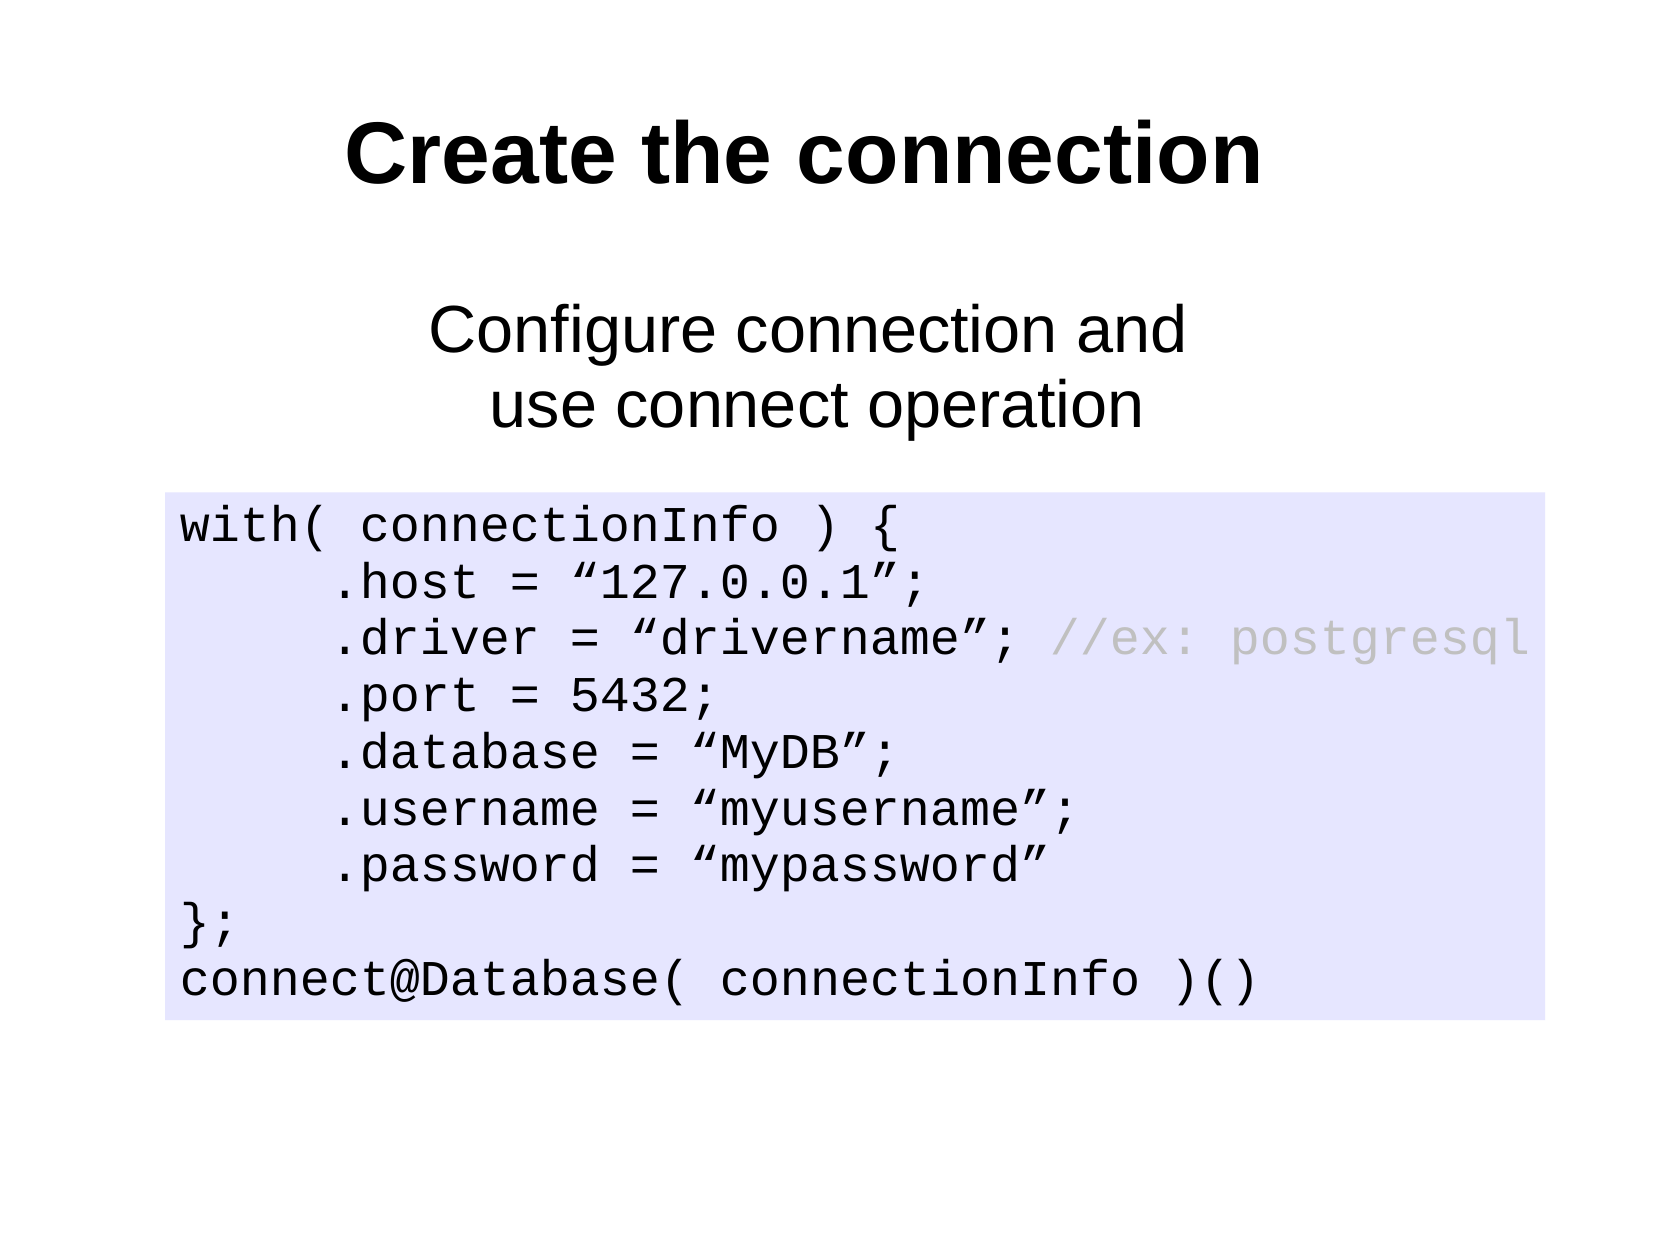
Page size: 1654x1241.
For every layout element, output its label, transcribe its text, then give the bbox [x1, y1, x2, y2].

text_box Configure connection and use connect operation [60, 285, 1576, 450]
text_box with( connectionInfo ) { .host = “127.0.0.1”; .driver = “drivername”; //ex: postgresql .port = 5432; .database = “MyDB”; .username = “myusername”; .password = “mypassword” }; connect@Database( connectionInfo )() [165, 492, 1546, 1021]
text_box Create the connection [330, 96, 1280, 210]
